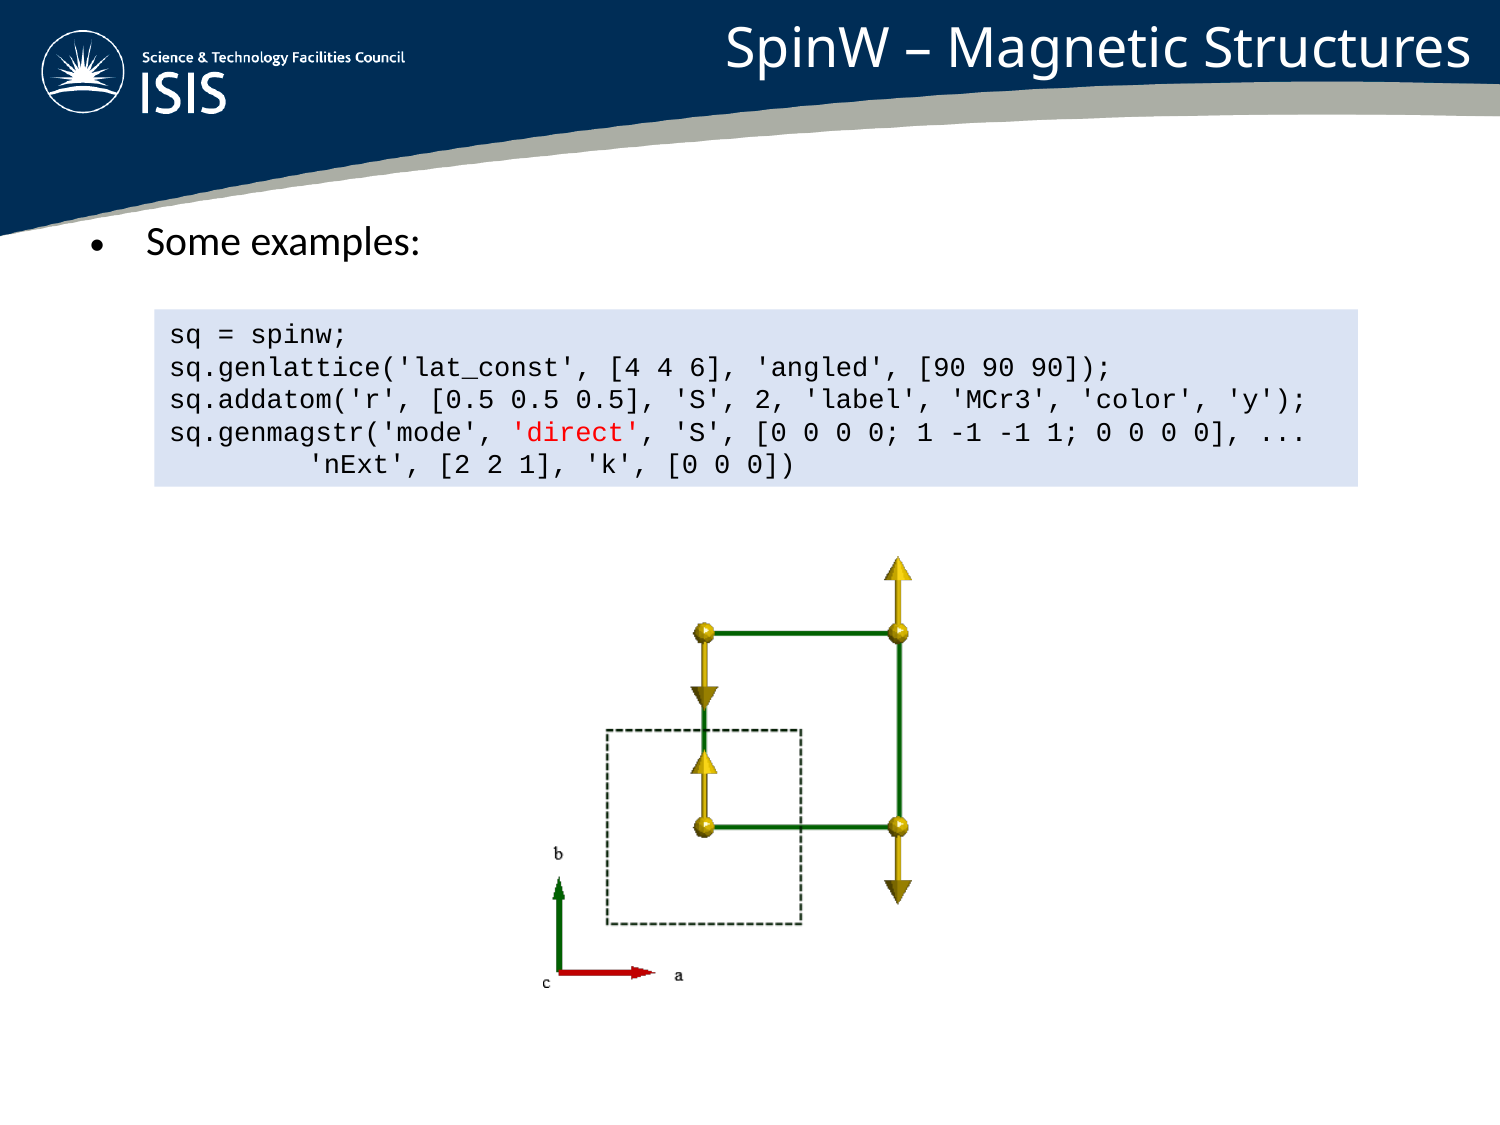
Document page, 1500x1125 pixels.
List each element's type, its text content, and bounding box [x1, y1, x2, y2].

picture [543, 556, 912, 988]
list Some examples: [75, 216, 1425, 298]
text_box SpinW – Magnetic Structures [447, 0, 1487, 92]
text_box sq = spinw; sq.genlattice('lat_const', [4 4 6], 'angled', [90 90 90]); sq.addatom('r', [0.5 0.5 0.5], 'S', 2, 'label', 'MCr3', 'color', 'y'); sq.genmagstr('mode', 'direct', 'S', [0 0 0 0; 1 -1 -1 1; 0 0 0 0], ... 'nExt', [2 2 1], 'k', [0 0 0]) [154, 309, 1358, 487]
picture [0, 0, 1500, 302]
